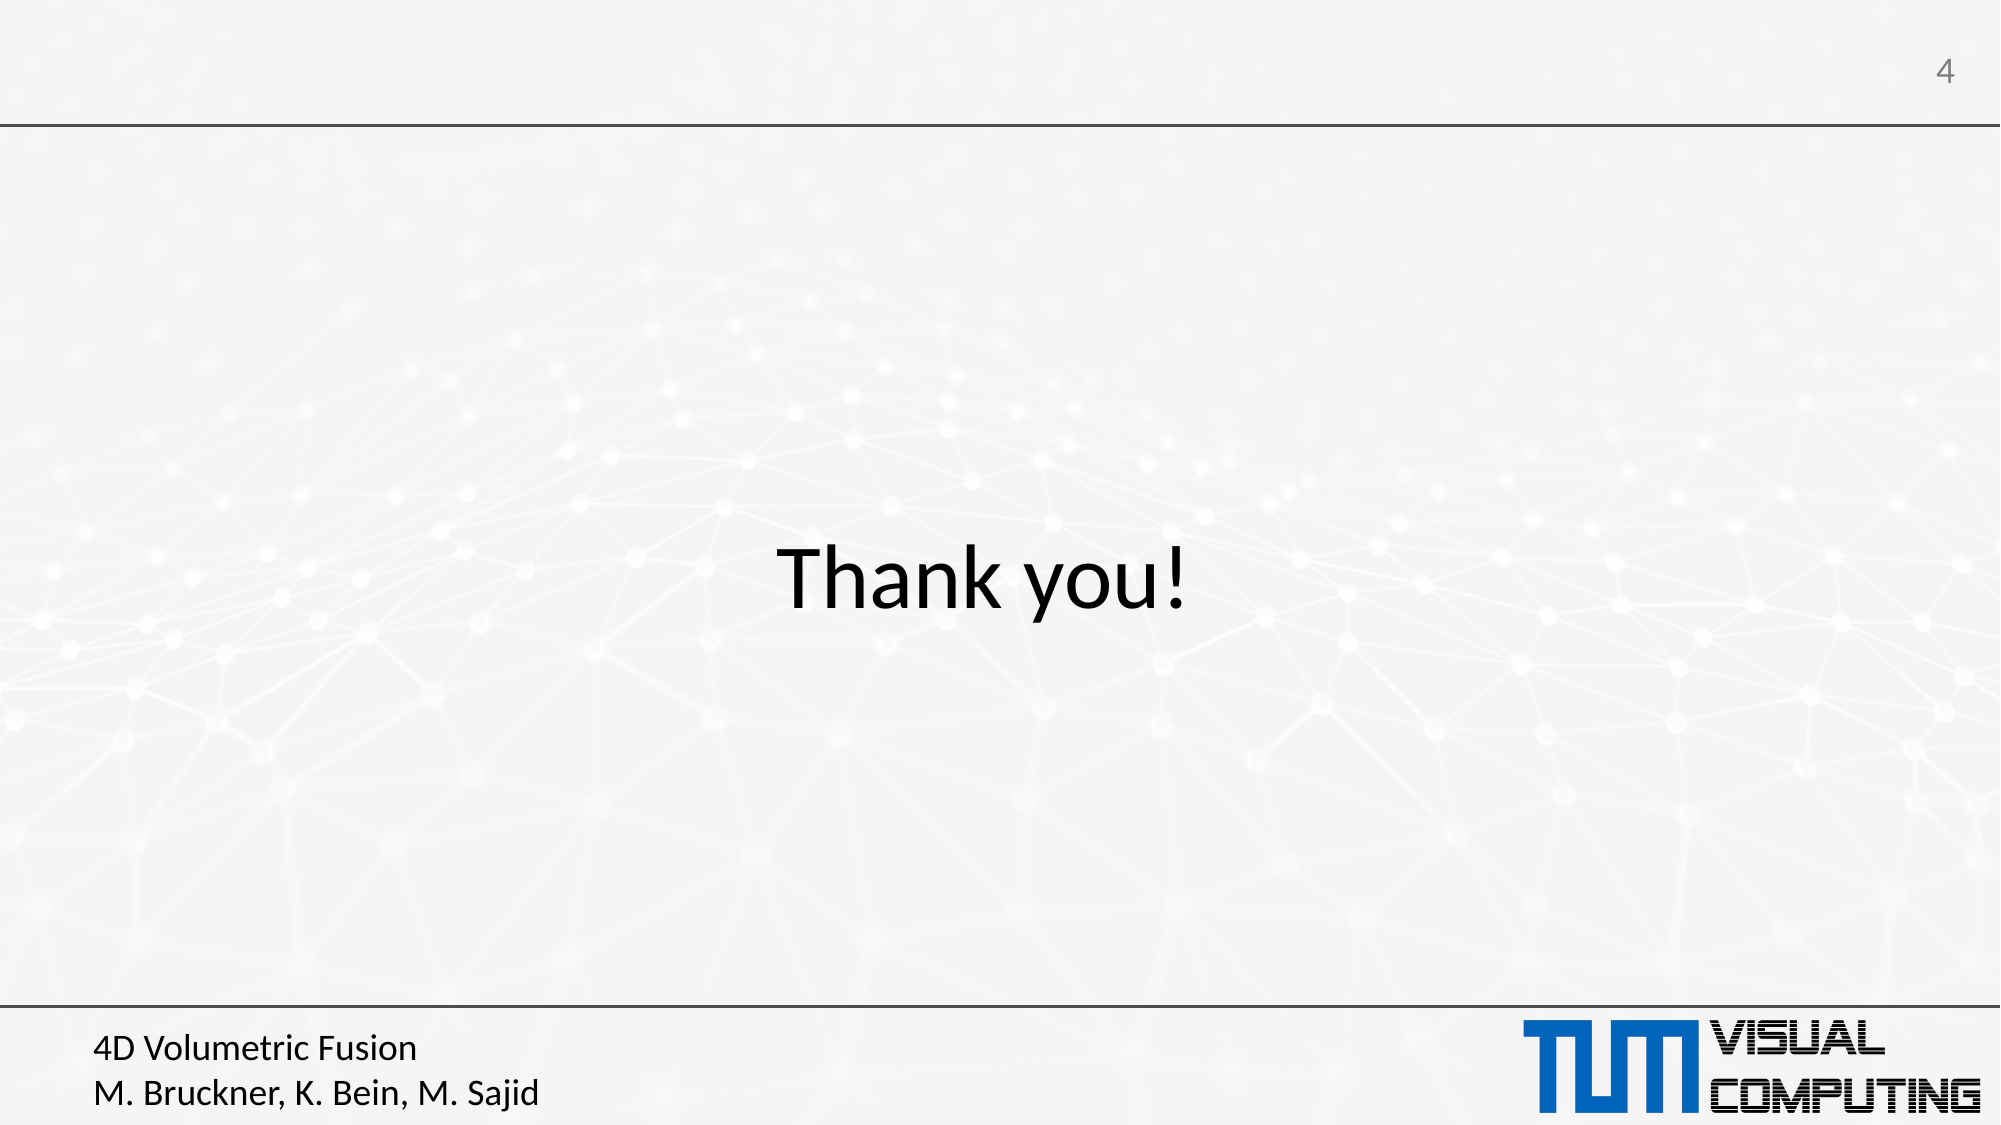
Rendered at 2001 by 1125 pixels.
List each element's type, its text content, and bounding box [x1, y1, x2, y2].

slide_number <Foliennummer> [1903, 38, 1963, 100]
title Thank you! [768, 491, 1232, 634]
picture [1523, 1018, 1983, 1117]
